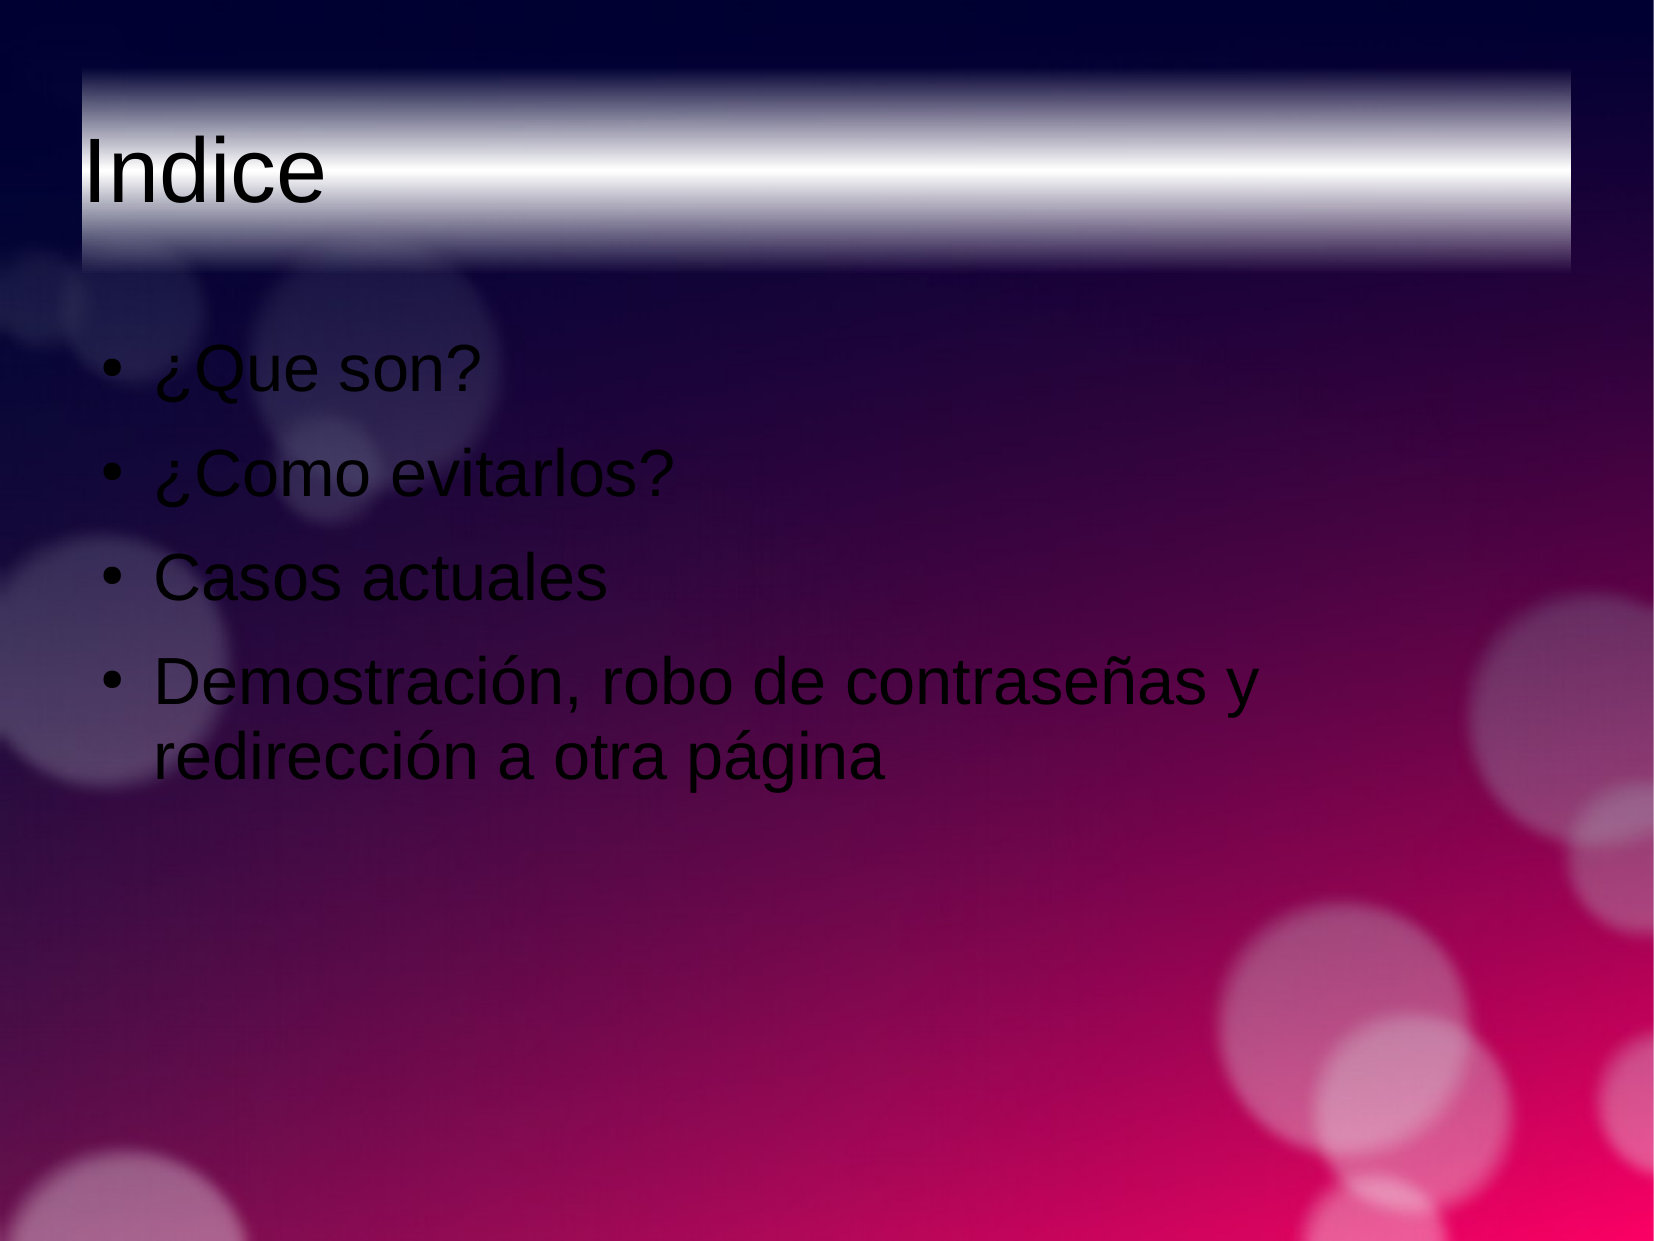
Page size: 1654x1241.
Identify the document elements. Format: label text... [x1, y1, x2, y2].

picture [0, 0, 1654, 1241]
title Indice [82, 67, 1571, 275]
list ¿Que son? ¿Como evitarlos? Casos actuales Demostración, robo de contraseñas y redirección a otra página [82, 331, 1571, 1099]
